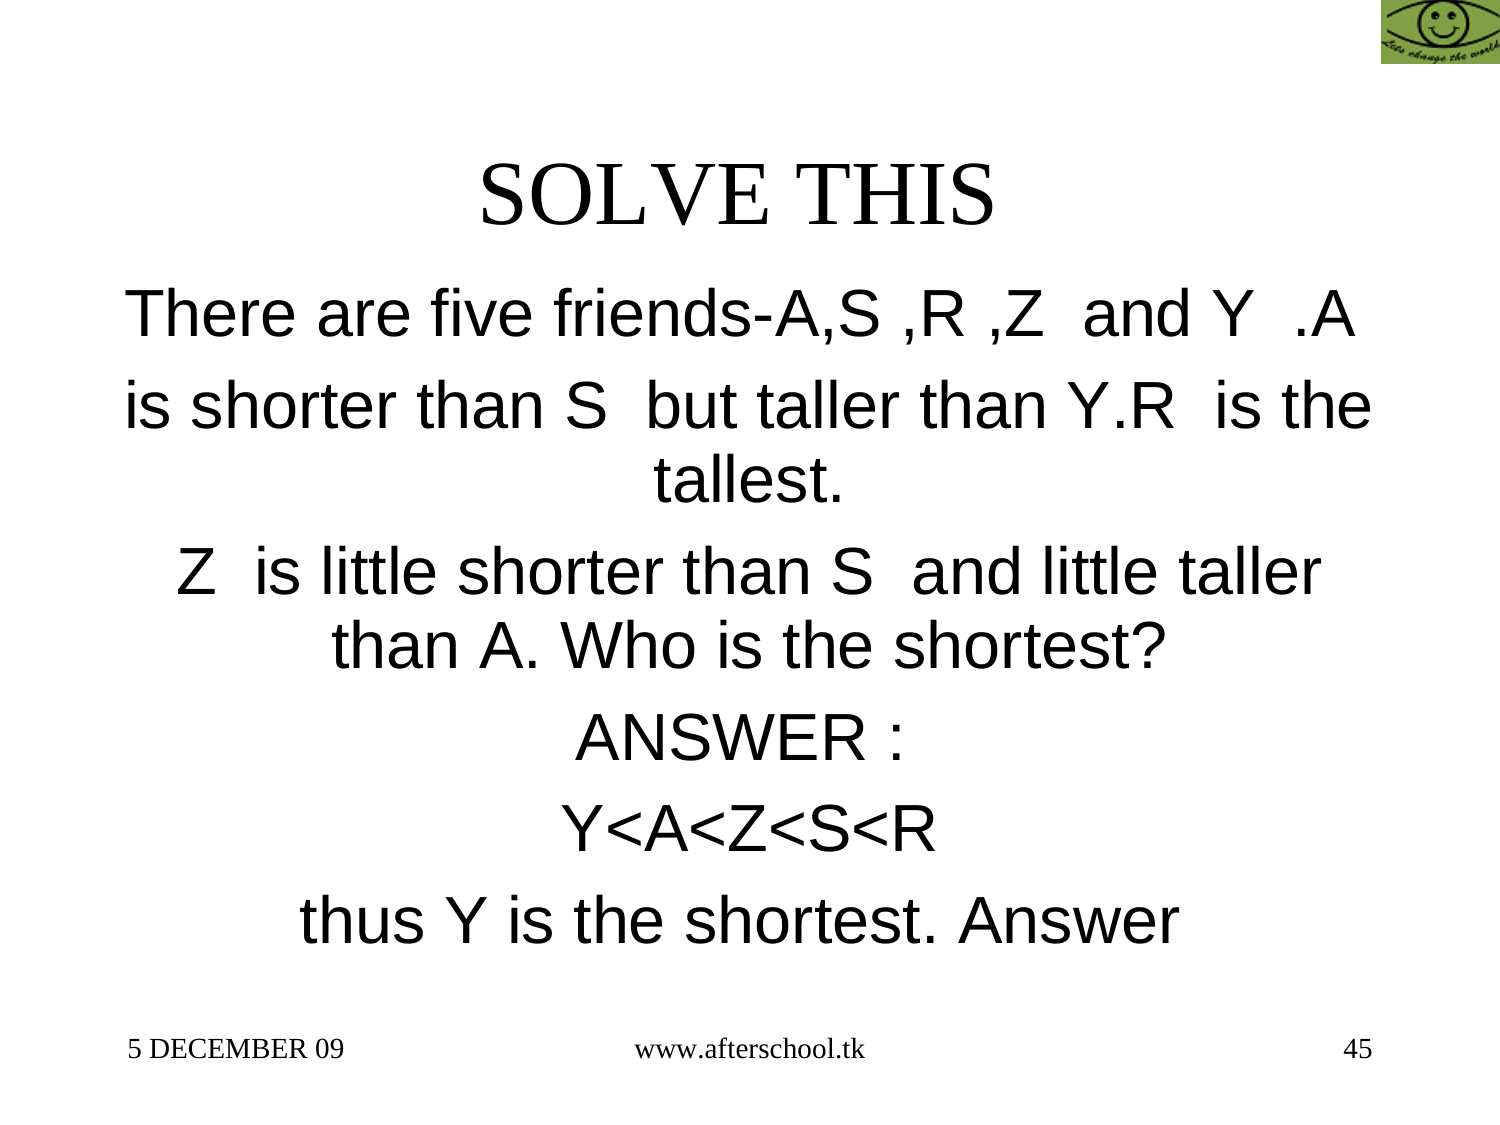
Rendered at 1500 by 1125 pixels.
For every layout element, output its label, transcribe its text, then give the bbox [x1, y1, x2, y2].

picture [1381, 0, 1500, 64]
title SOLVE THIS [112, 107, 1388, 276]
subtitle There are five friends-A,S ,R ,Z and Y .A is shorter than S but taller than Y.R is the tallest. Z is little shorter than S and little taller than A. Who is the shortest? ANSWER : Y<A<Z<S<R thus Y is the shortest. Answer [112, 276, 1388, 1049]
